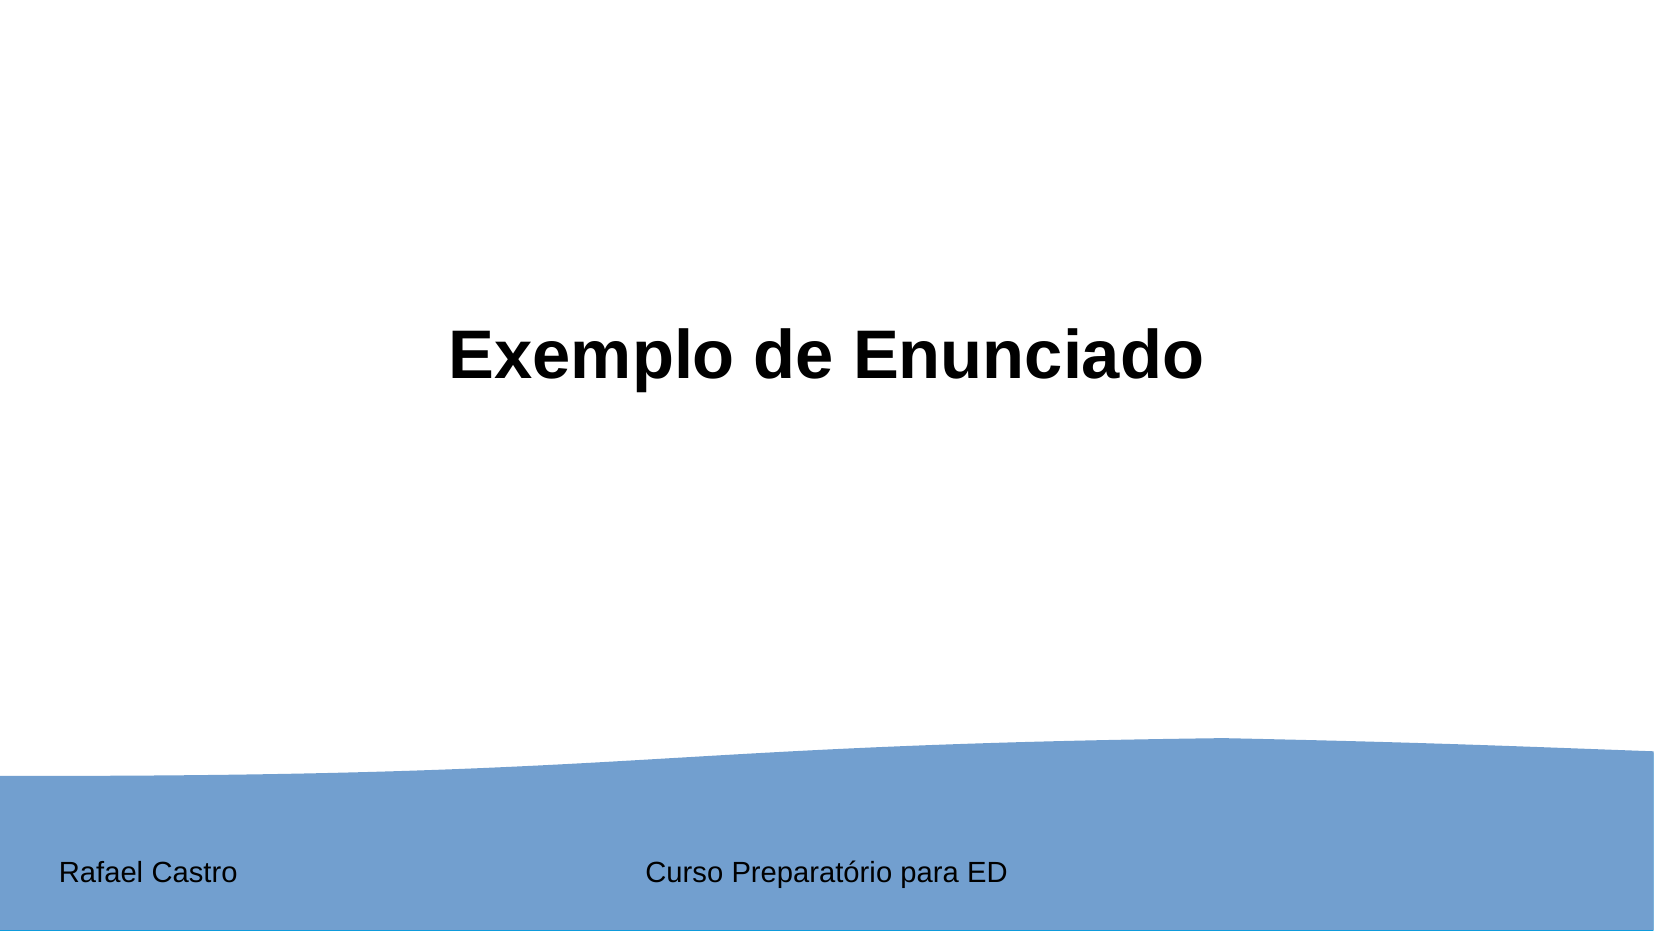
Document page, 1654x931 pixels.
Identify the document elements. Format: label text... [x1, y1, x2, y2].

title Exemplo de Enunciado [88, 265, 1565, 443]
